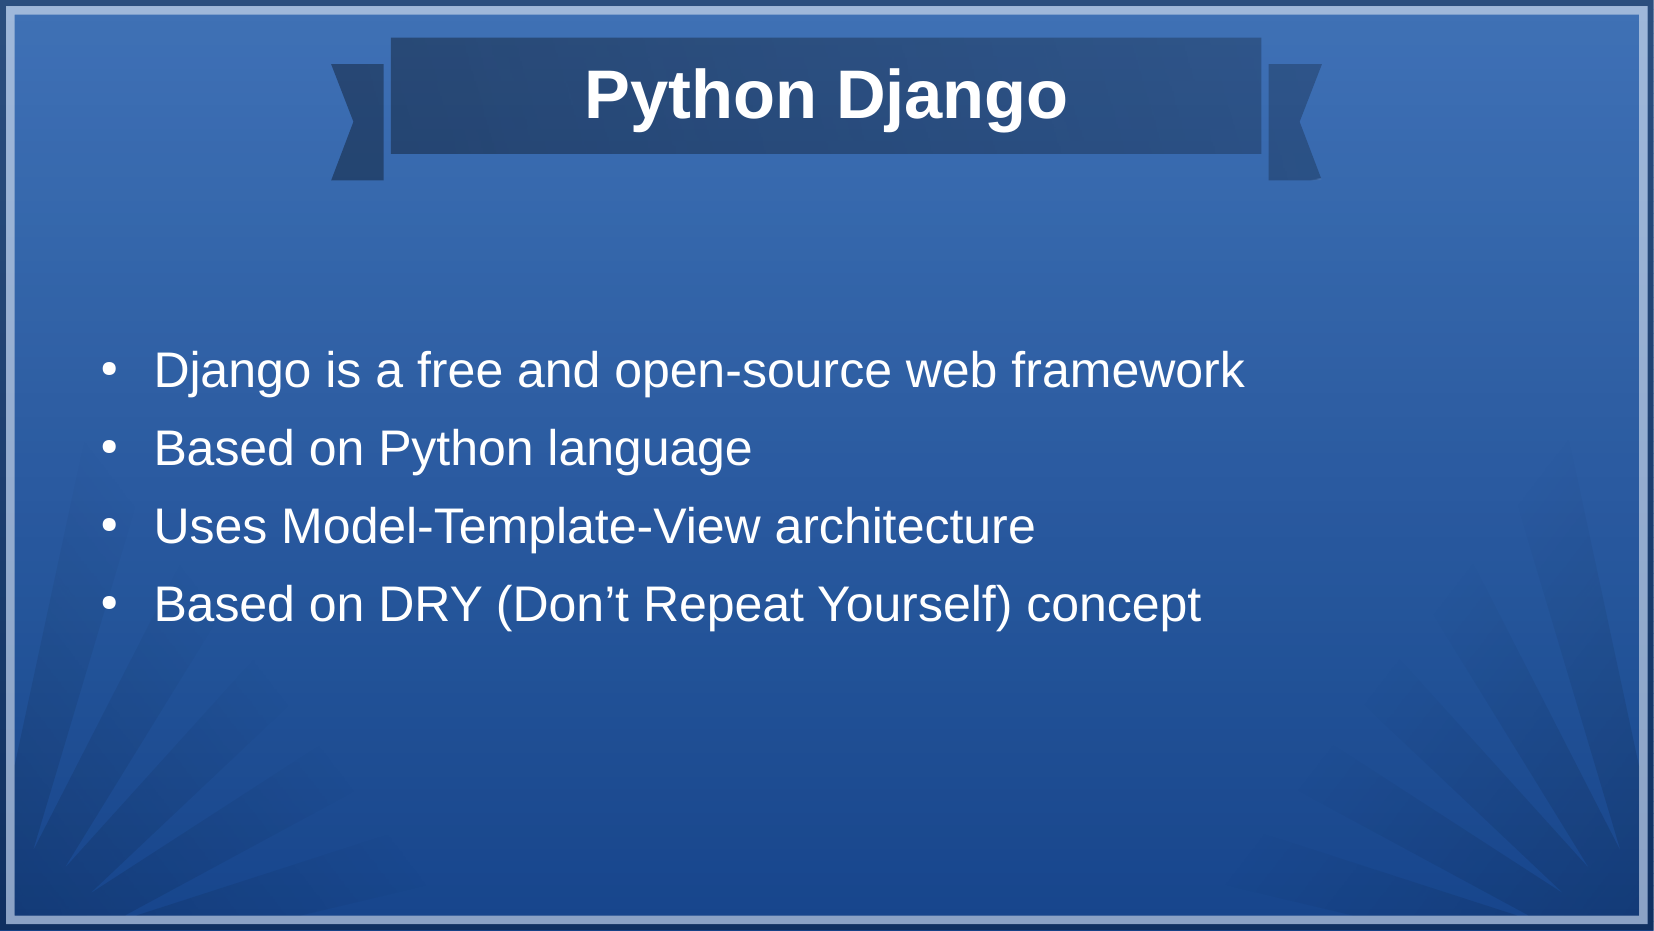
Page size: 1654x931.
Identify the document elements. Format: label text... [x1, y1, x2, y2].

list Django is a free and open-source web framework Based on Python language Uses Model-Template-View architecture Based on DRY (Don’t Repeat Yourself) concept [82, 342, 1571, 662]
title Python Django [389, 35, 1264, 154]
